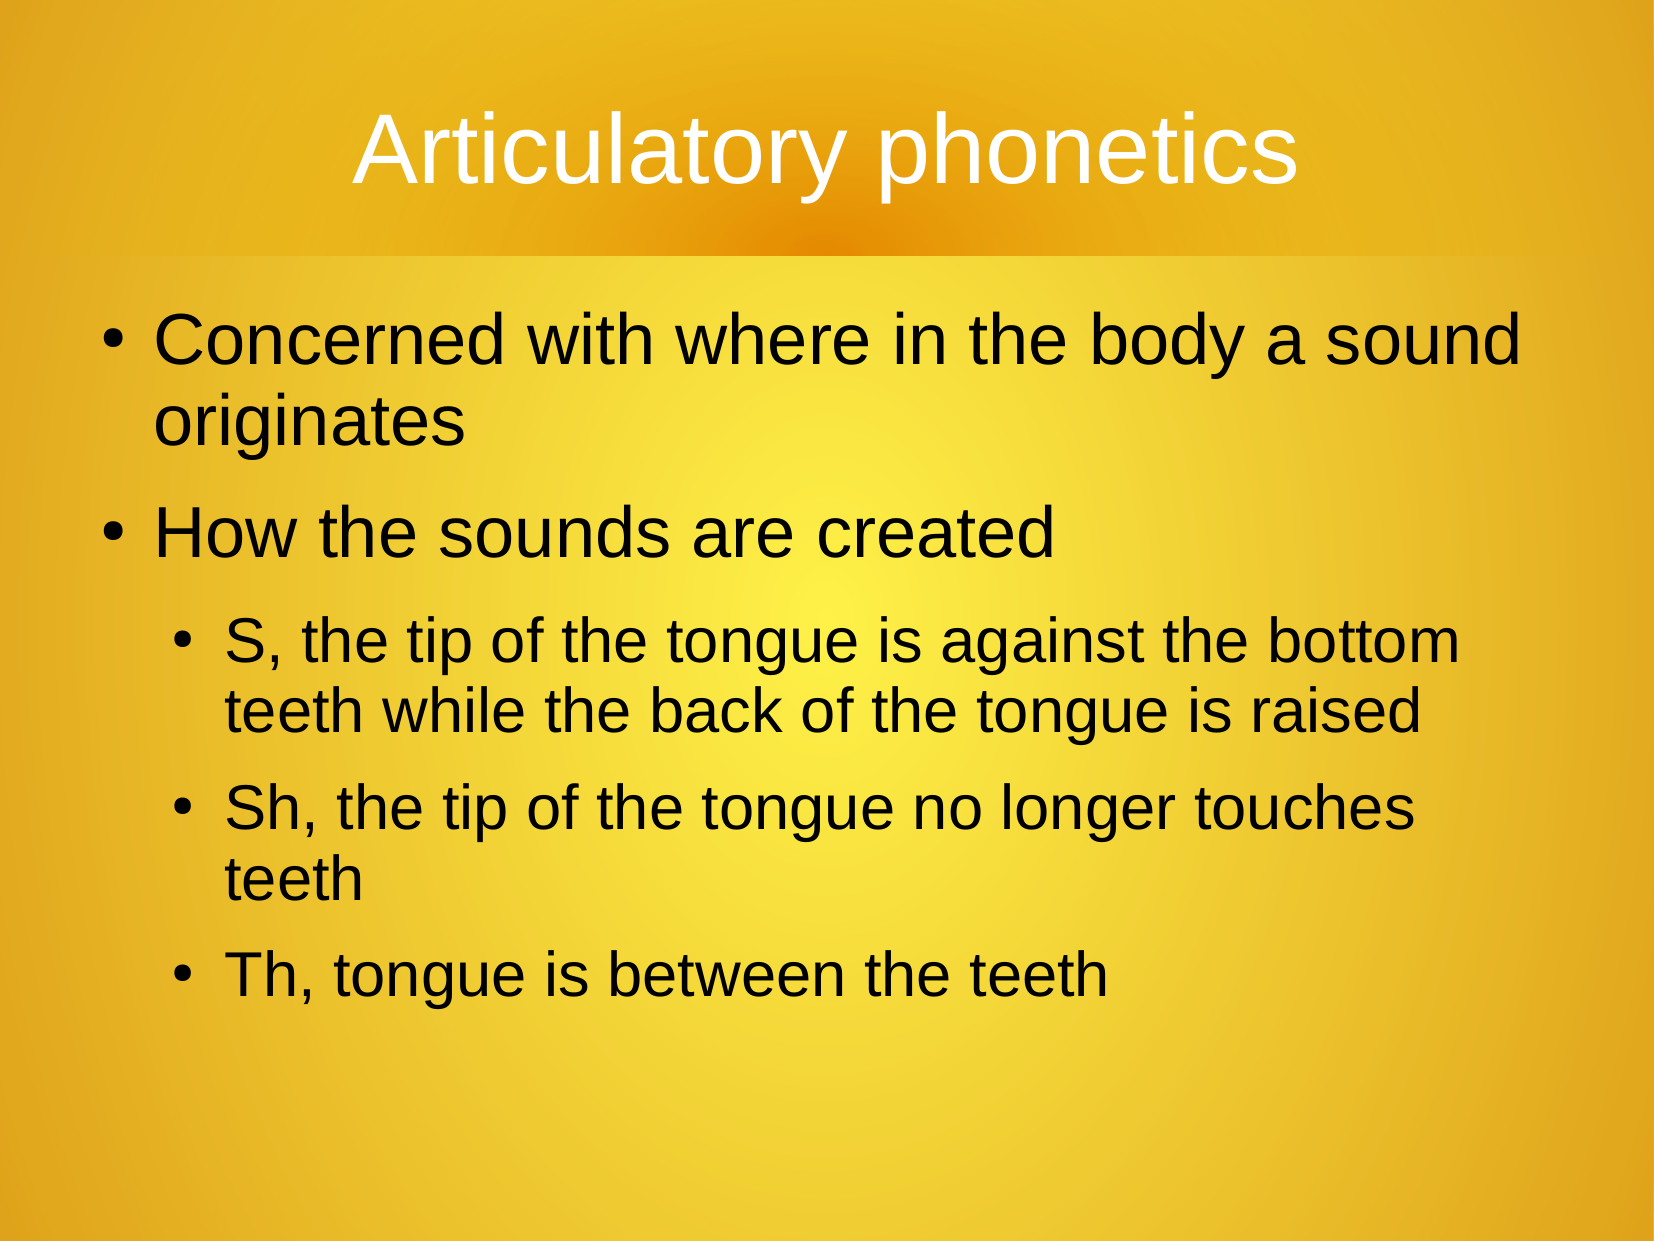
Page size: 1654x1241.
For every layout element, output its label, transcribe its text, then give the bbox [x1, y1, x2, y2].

title Articulatory phonetics [82, 47, 1571, 252]
list Concerned with where in the body a sound originates How the sounds are created S, the tip of the tongue is against the bottom teeth while the back of the tongue is raised Sh, the tip of the tongue no longer touches teeth Th, tongue is between the teeth [82, 299, 1571, 1019]
